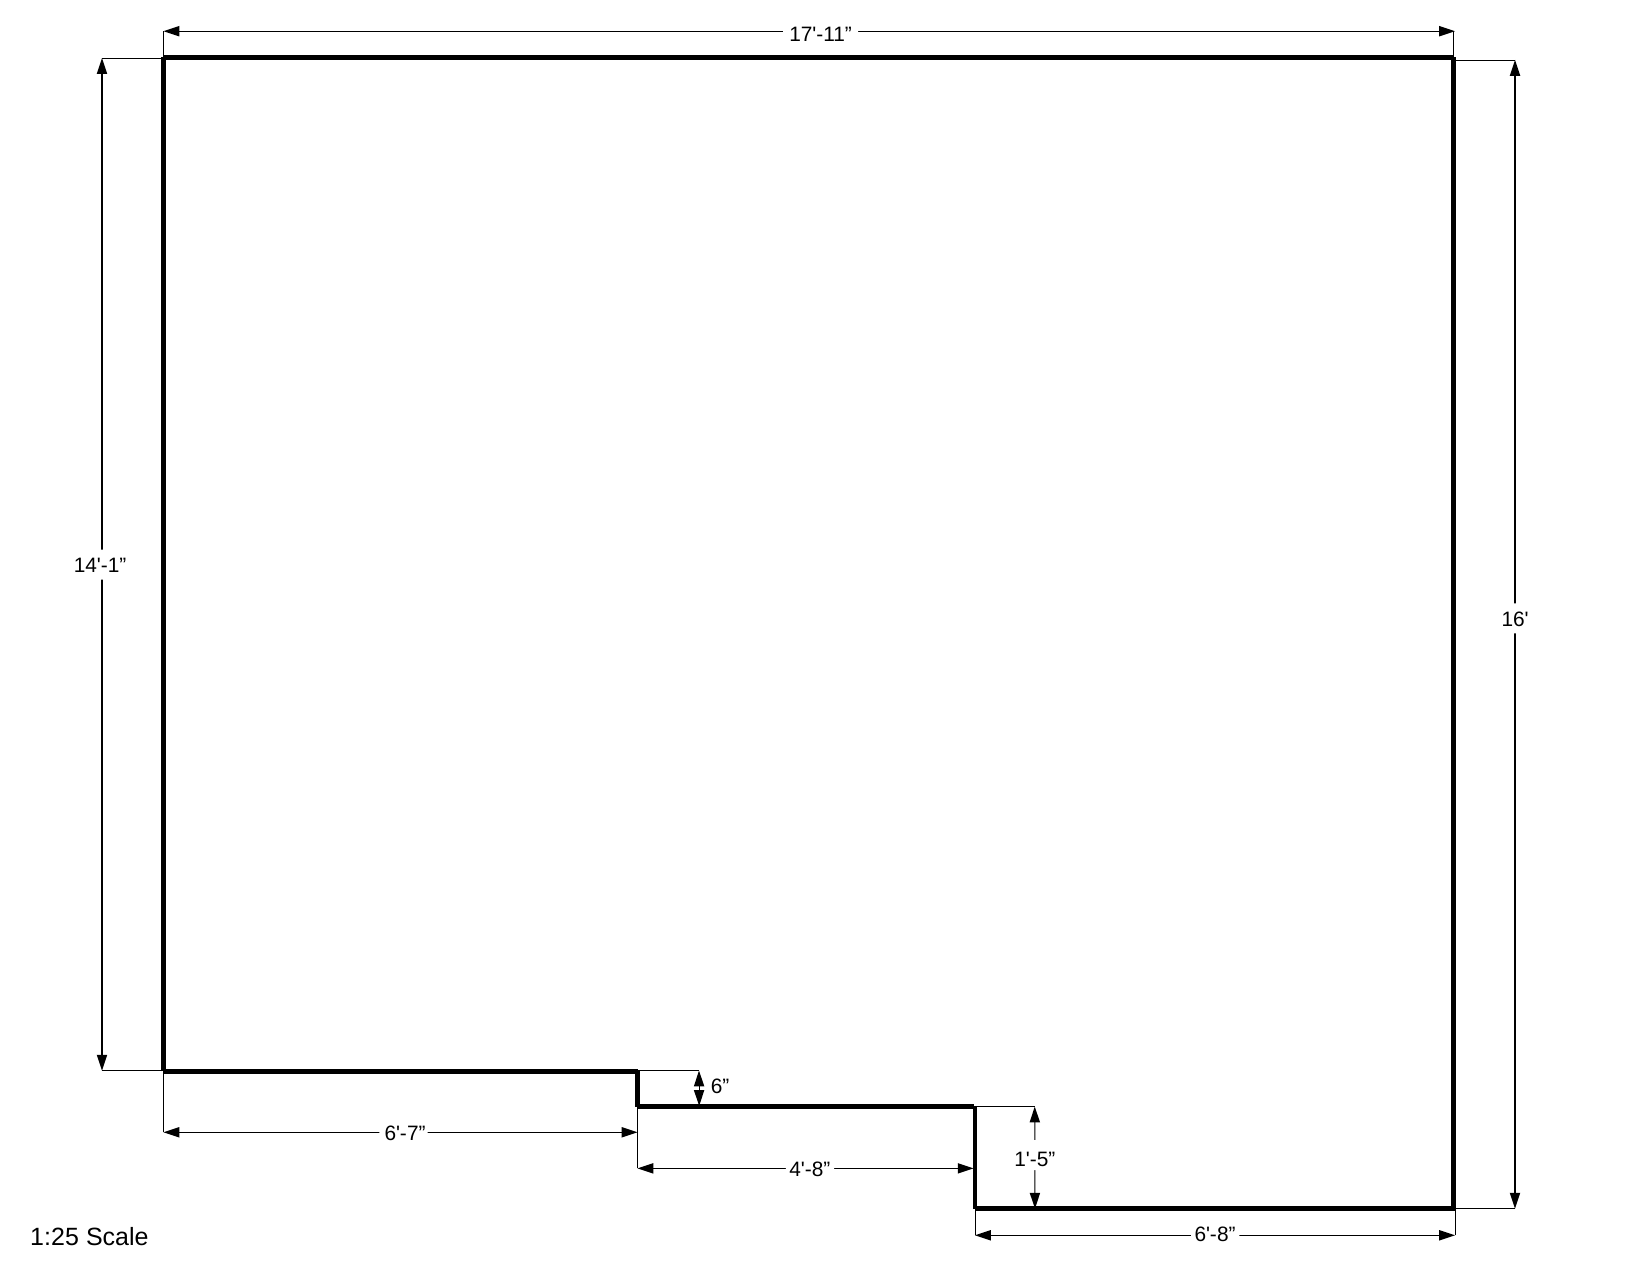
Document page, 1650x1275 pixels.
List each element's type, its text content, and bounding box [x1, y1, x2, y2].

text_box 4'-8” [765, 1150, 855, 1190]
text_box 1'-5” [990, 1140, 1080, 1179]
text_box 1:25 Scale [15, 1215, 181, 1259]
text_box 6” [690, 1067, 751, 1106]
text_box 14'-1” [55, 546, 146, 586]
text_box 6'-8” [1170, 1215, 1261, 1254]
text_box 17'-11” [768, 15, 874, 60]
text_box 16' [1470, 600, 1561, 639]
text_box 6'-7” [360, 1114, 451, 1153]
